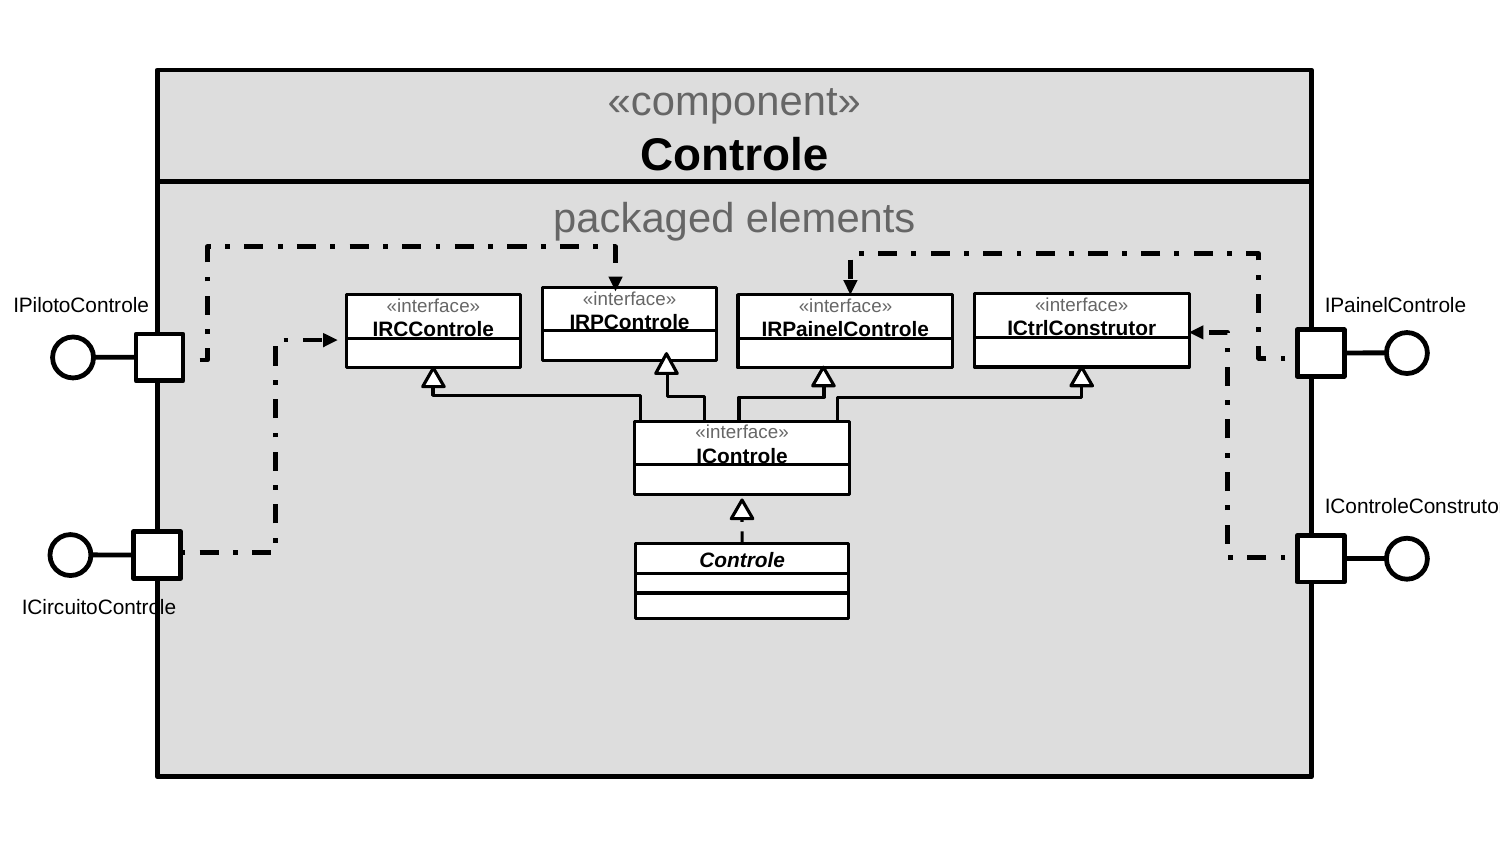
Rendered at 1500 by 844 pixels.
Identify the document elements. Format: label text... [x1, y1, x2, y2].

text_box «interface» IControle [634, 421, 850, 464]
text_box [1297, 329, 1345, 377]
text_box [542, 330, 717, 374]
text_box [731, 500, 753, 519]
text_box [346, 338, 521, 387]
text_box «interface» IRPControle [542, 287, 717, 330]
text_box [737, 338, 953, 386]
text_box IPainelControle [1311, 284, 1500, 323]
text_box IPilotoControle [0, 284, 214, 323]
text_box [49, 534, 91, 576]
text_box «interface» IRCControle [346, 294, 521, 338]
text_box [1386, 332, 1428, 374]
text_box [1297, 535, 1345, 583]
text_box IControleConstrutor [1311, 485, 1500, 524]
text_box «interface» IRPainelControle [737, 294, 953, 338]
text_box [974, 337, 1190, 386]
text_box [635, 573, 849, 619]
text_box ICircuitoControle [8, 586, 223, 625]
text_box Controle [635, 543, 849, 573]
text_box packaged elements [157, 181, 1312, 777]
text_box [634, 464, 850, 495]
text_box [1386, 538, 1428, 580]
text_box [133, 531, 181, 579]
text_box «interface» ICtrlConstrutor [974, 293, 1190, 337]
text_box [136, 334, 184, 381]
text_box «component» Controle [157, 69, 1312, 181]
text_box [52, 336, 94, 378]
